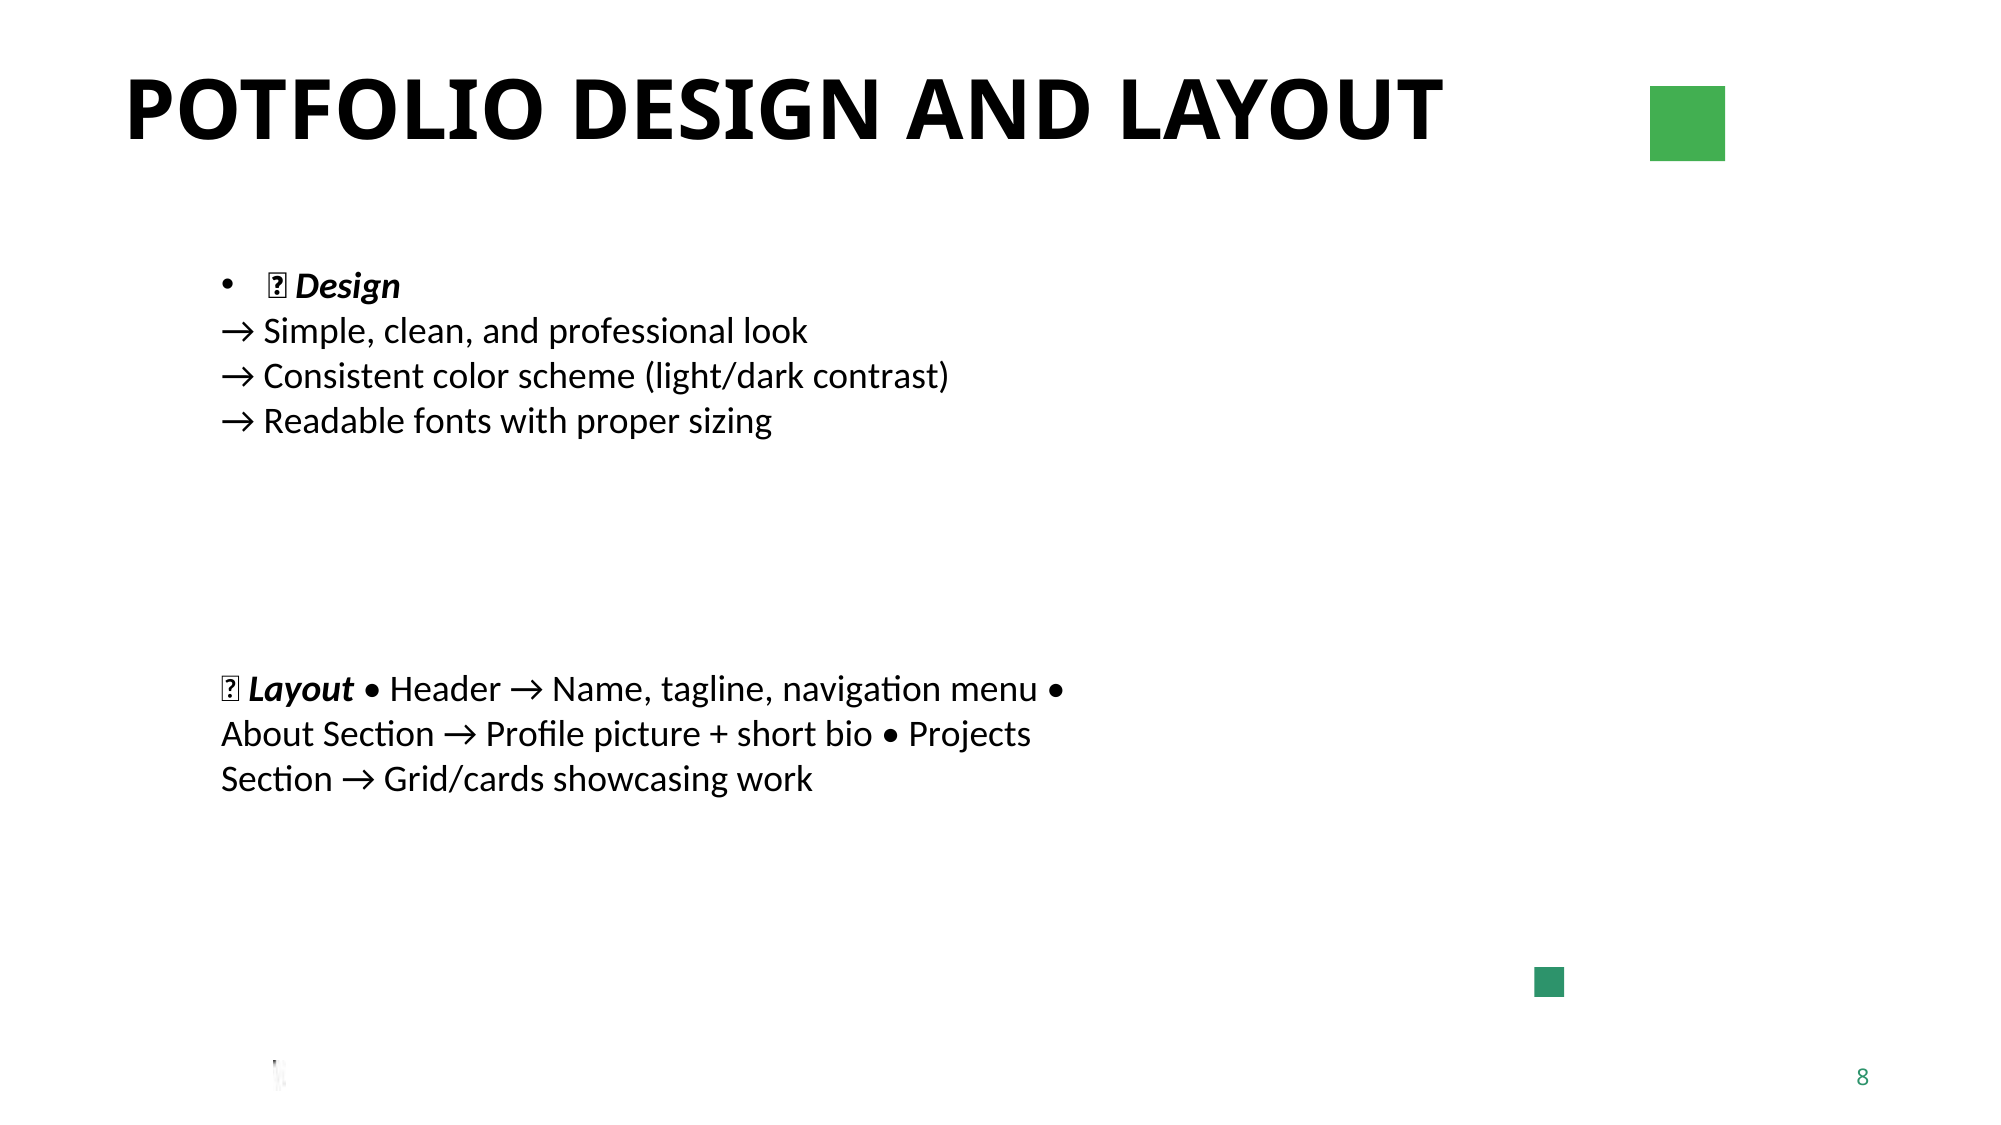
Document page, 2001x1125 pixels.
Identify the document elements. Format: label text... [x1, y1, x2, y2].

list 🎨 Design → Simple, clean, and professional look → Consistent color scheme (light/dark contrast) → Readable fonts with proper sizing [221, 260, 1092, 625]
list 📐 Layout • Header → Name, tagline, navigation menu • About Section → Profile picture + short bio • Projects Section → Grid/cards showcasing work [221, 663, 1092, 983]
picture [273, 1060, 286, 1091]
text_box [1650, 86, 1726, 162]
text_box 8 [1849, 1061, 1888, 1094]
text_box POTFOLIO DESIGN AND LAYOUT [121, 53, 1565, 157]
text_box [1534, 967, 1565, 997]
